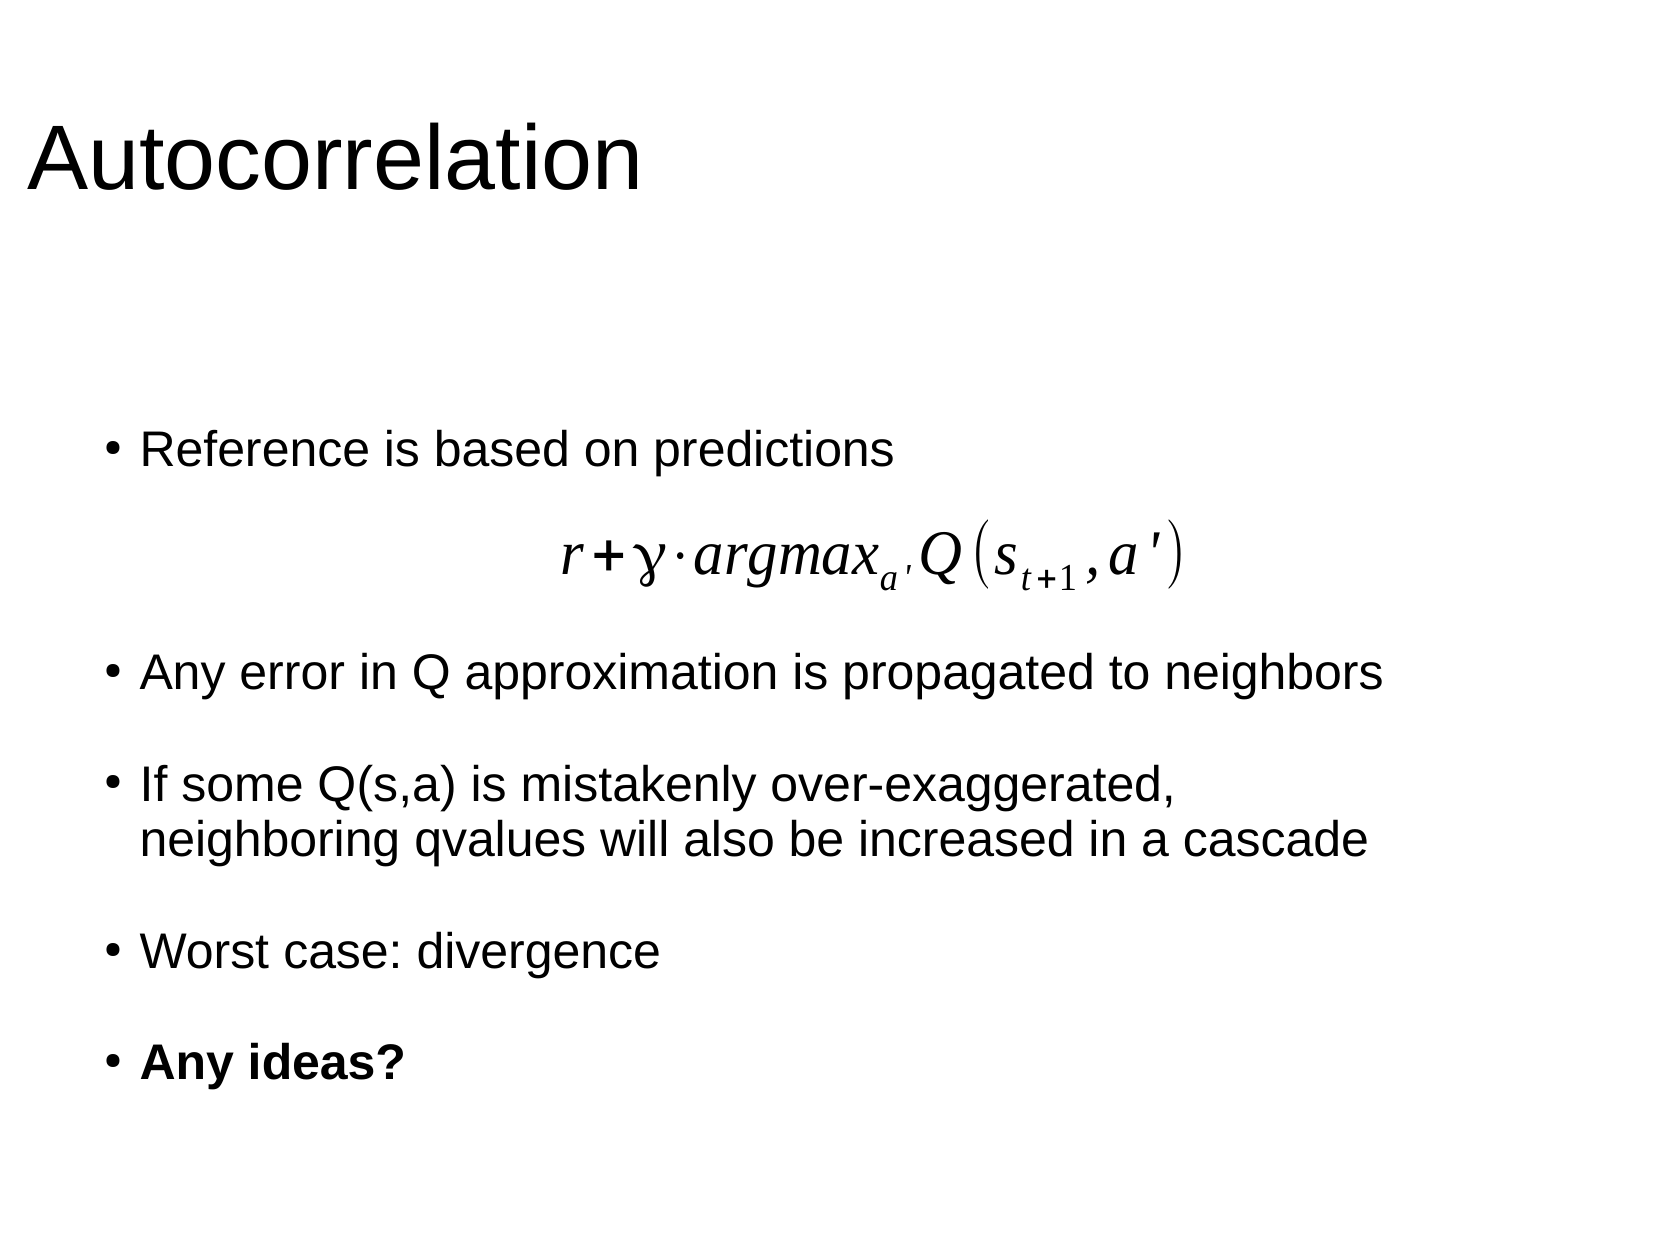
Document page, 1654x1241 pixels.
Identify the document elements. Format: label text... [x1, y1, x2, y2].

text_box Reference is based on predictions Any error in Q approximation is propagated to neighbors If some Q(s,a) is mistakenly over-exaggerated, neighboring qvalues will also be increased in a cascade Worst case: divergence Any ideas? [45, 405, 1426, 1114]
chart [545, 514, 1200, 597]
text_box Autocorrelation [3, 90, 1099, 333]
